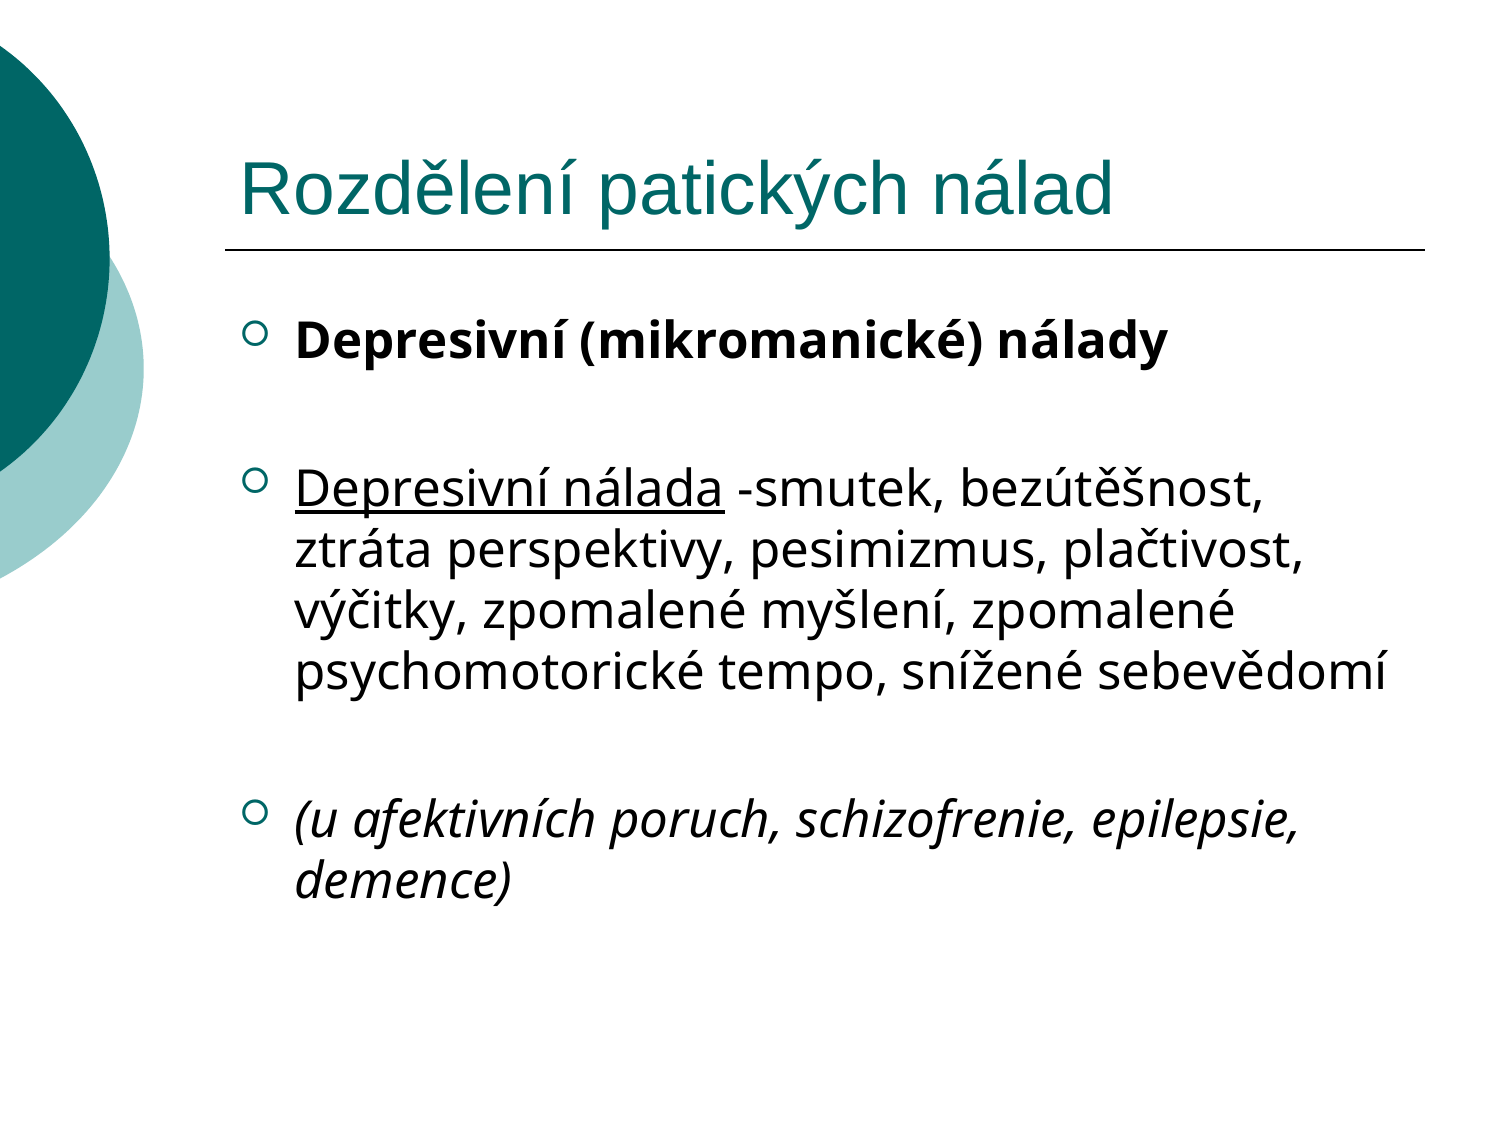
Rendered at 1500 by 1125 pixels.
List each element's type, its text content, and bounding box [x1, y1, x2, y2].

title Rozdělení patických nálad [224, 49, 1425, 237]
list Depresivní (mikromanické) nálady Depresivní nálada -smutek, bezútěšnost, ztráta perspektivy, pesimizmus, plačtivost, výčitky, zpomalené myšlení, zpomalené psychomotorické tempo, snížené sebevědomí (u afektivních poruch, schizofrenie, epilepsie, demence) [224, 299, 1425, 975]
